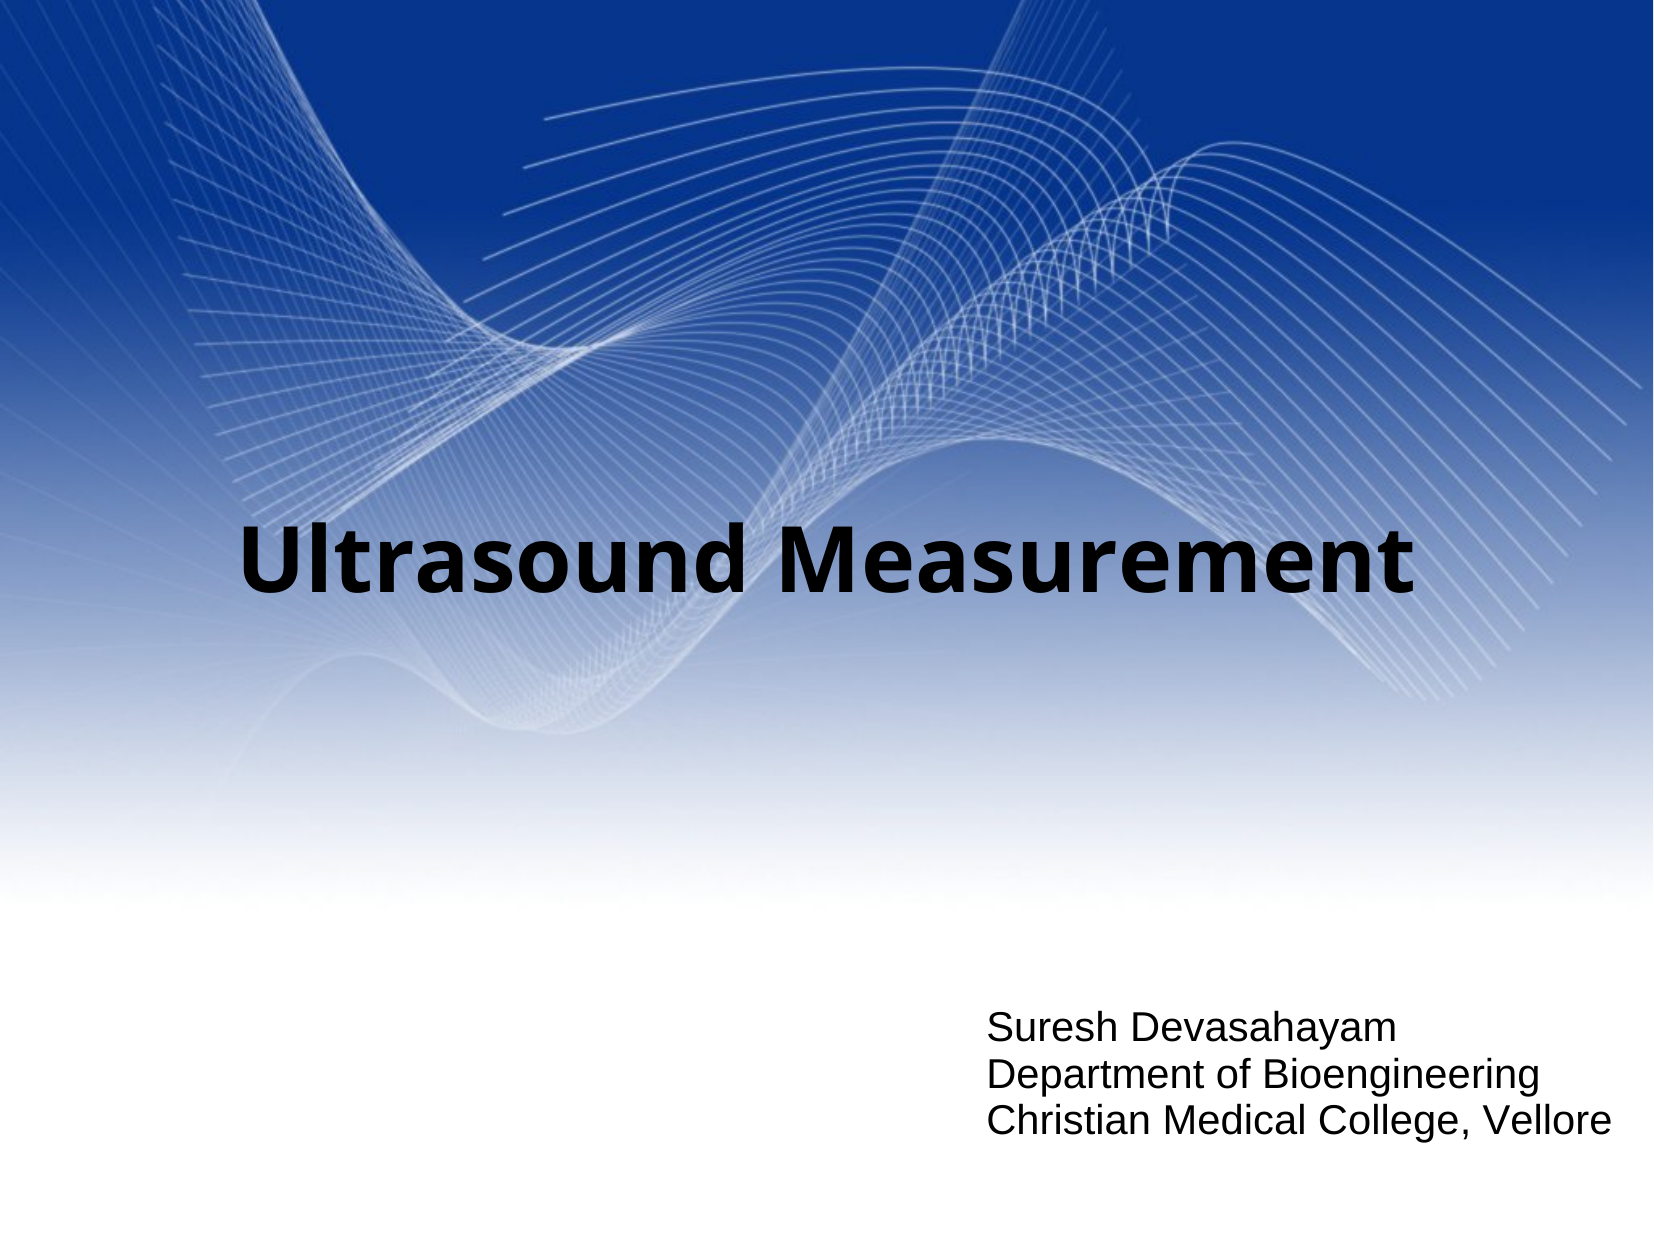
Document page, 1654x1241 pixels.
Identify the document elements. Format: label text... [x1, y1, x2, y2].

list Suresh Devasahayam Department of Bioengineering Christian Medical College, Vellore [915, 1003, 1625, 1192]
picture [0, 0, 1654, 1241]
title Ultrasound Measurement [0, 386, 1653, 853]
